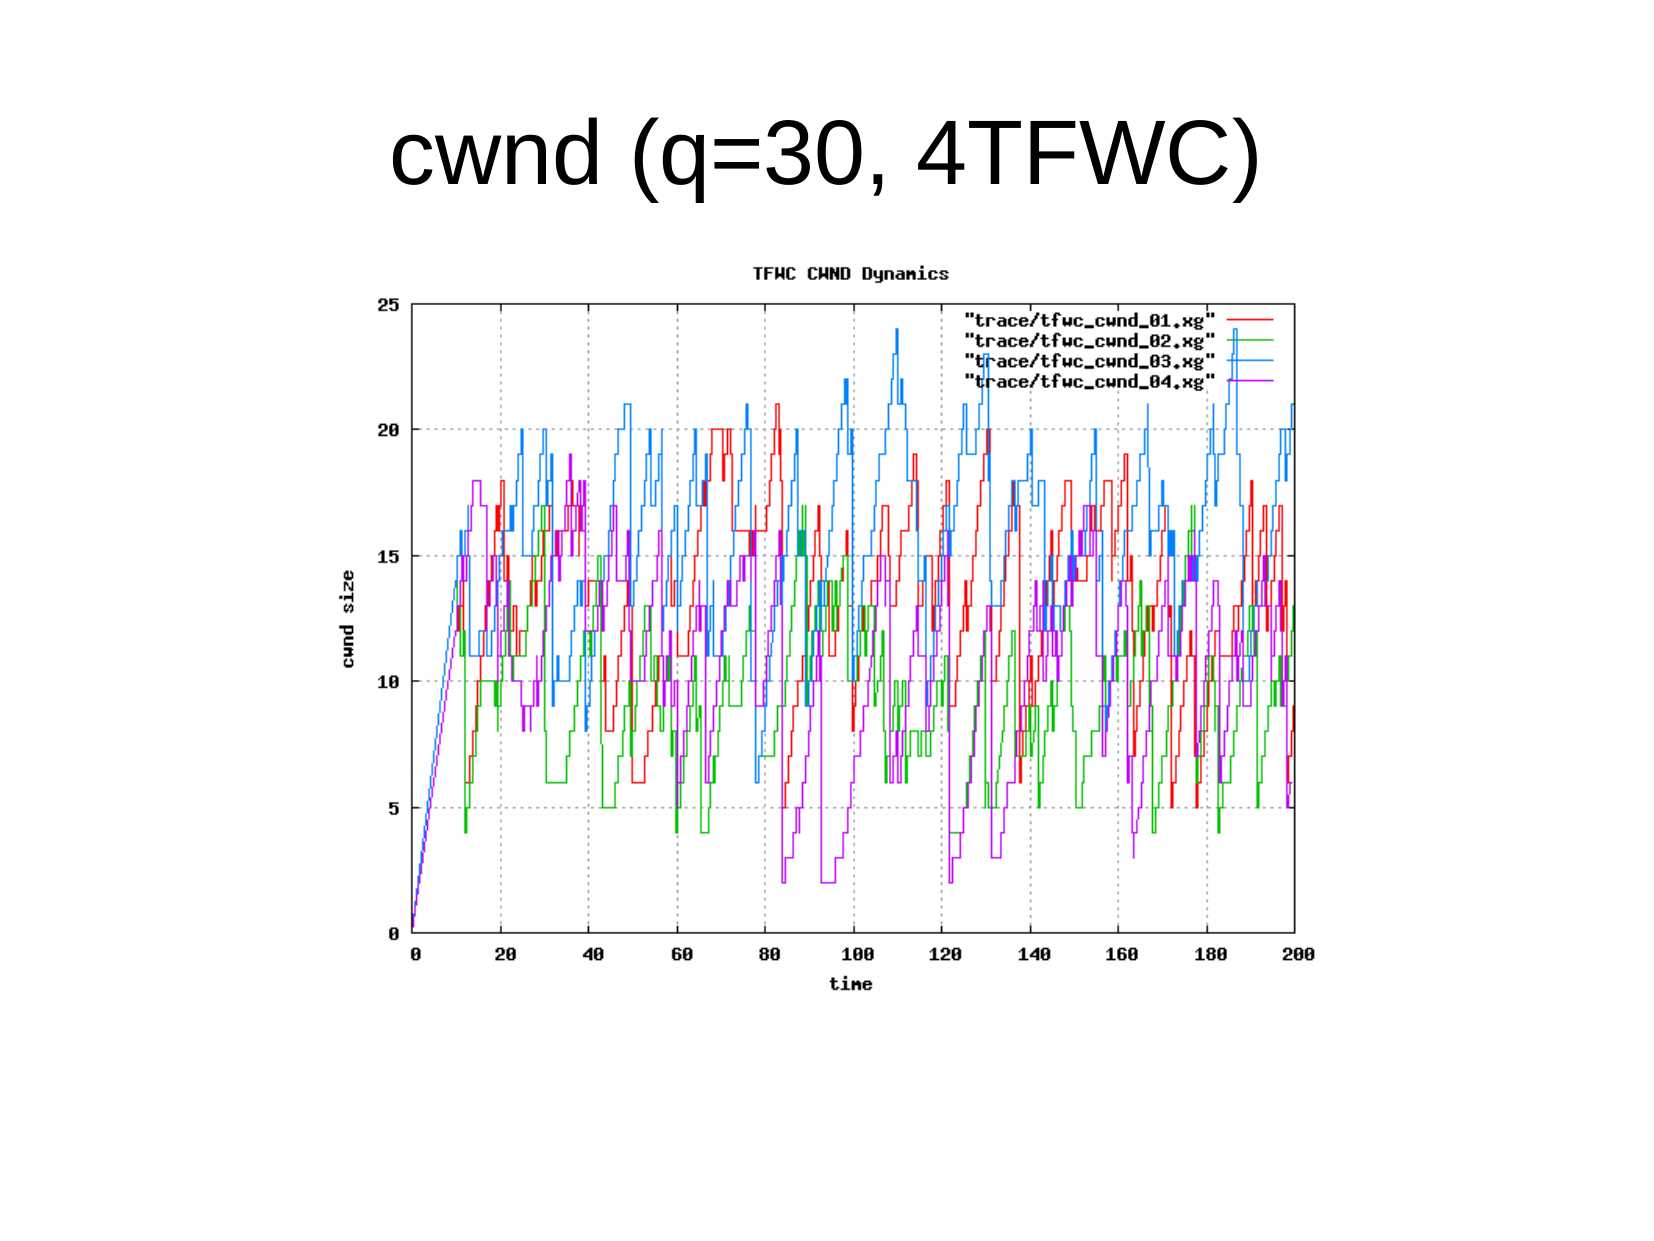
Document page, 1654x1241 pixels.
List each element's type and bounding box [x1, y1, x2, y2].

picture [327, 244, 1327, 995]
